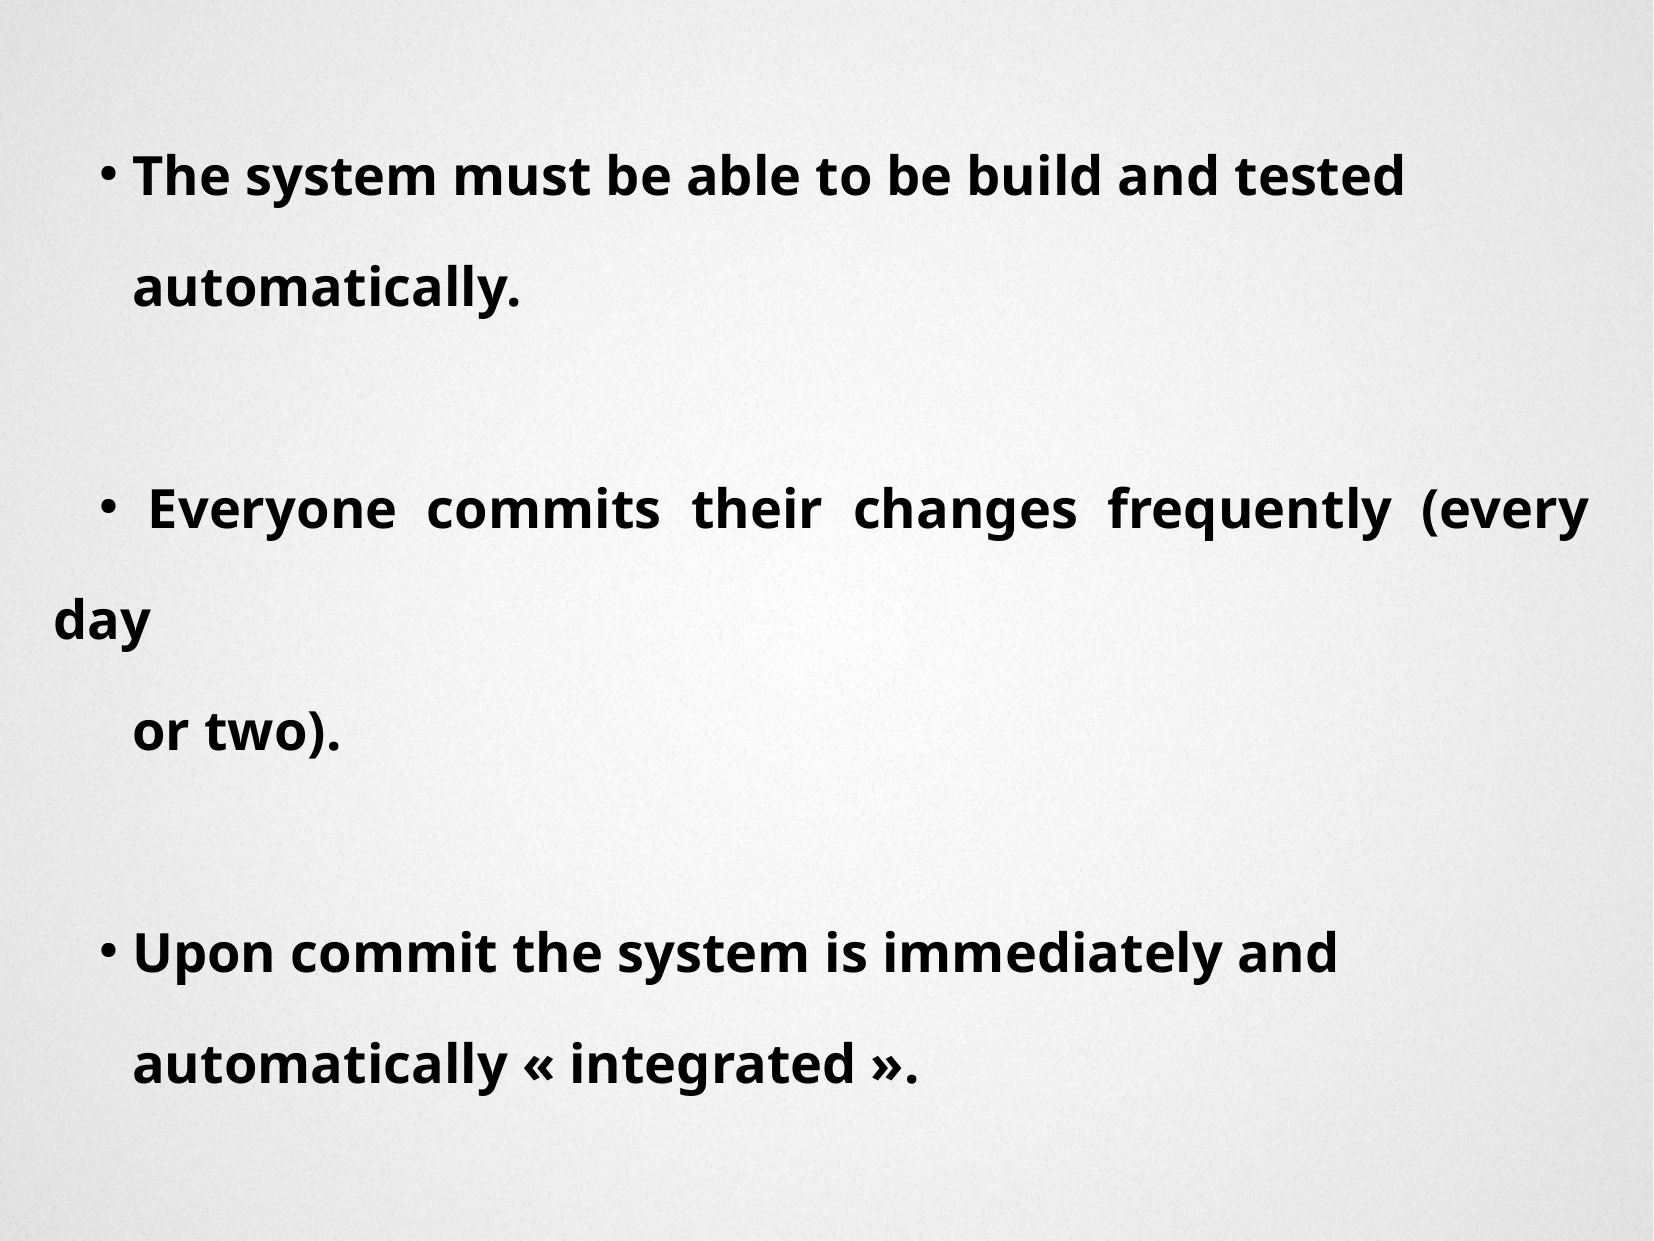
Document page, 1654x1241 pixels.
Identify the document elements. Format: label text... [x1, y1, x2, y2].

picture [0, 0, 1654, 1241]
text_box The system must be able to be build and tested automatically. Everyone commits their changes frequently (every day or two). Upon commit the system is immediately and automatically « integrated ». [53, 250, 1591, 950]
